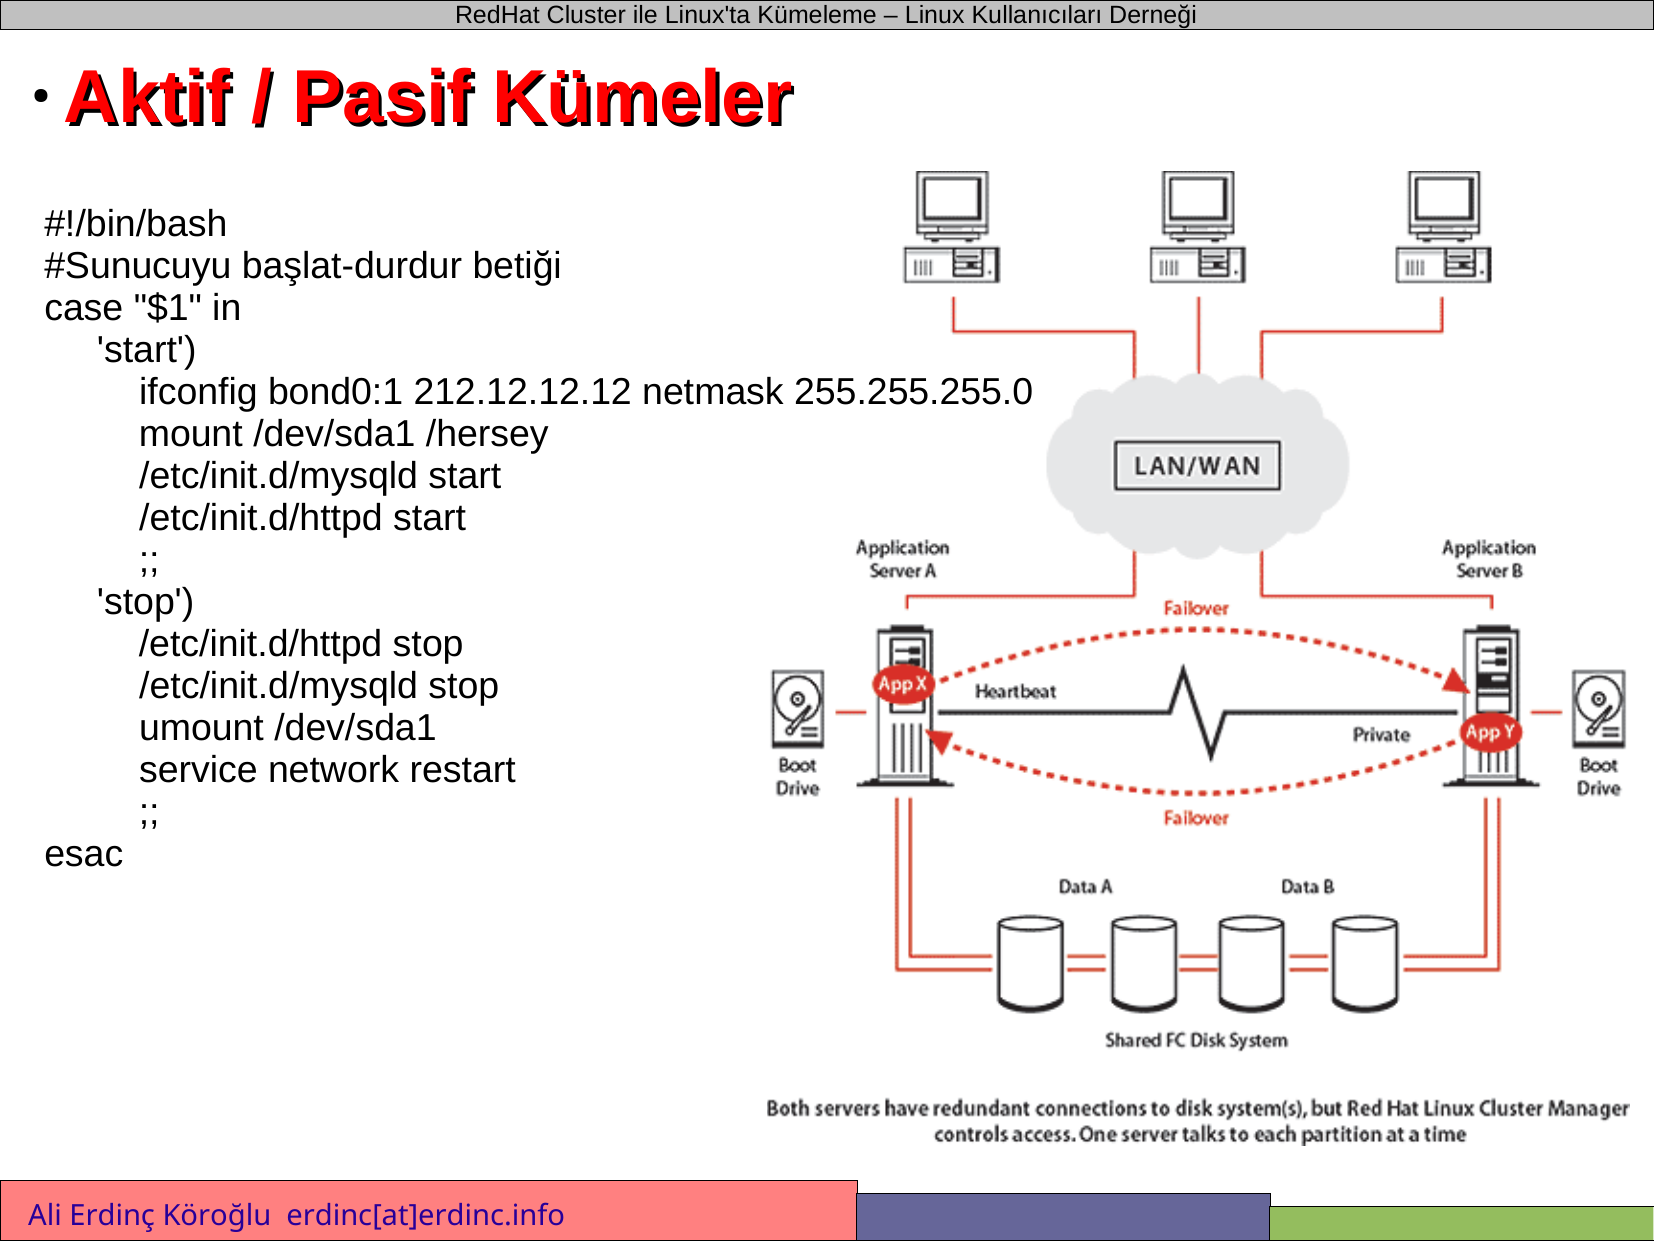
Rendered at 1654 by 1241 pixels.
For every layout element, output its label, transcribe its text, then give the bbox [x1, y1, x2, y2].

text_box [0, 1180, 1654, 1241]
picture [767, 171, 1630, 1146]
text_box Aktif / Pasif Kümeler [17, 47, 809, 160]
text_box RedHat Cluster ile Linux'ta Kümeleme – Linux Kullanıcıları Derneği [0, 0, 1654, 30]
text_box #!/bin/bash #Sunucuyu başlat-durdur betiği case "$1" in 'start') ifconfig bond0:1 212.12.12.12 netmask 255.255.255.0 mount /dev/sda1 /hersey /etc/init.d/mysqld start /etc/init.d/httpd start ;; 'stop') /etc/init.d/httpd stop /etc/init.d/mysqld stop umount /dev/sda1 service network restart ;; esac [29, 194, 1049, 954]
text_box Ali Erdinç Köroğlu erdinc[at]erdinc.info http://www.erdinc.info [13, 1186, 853, 1241]
